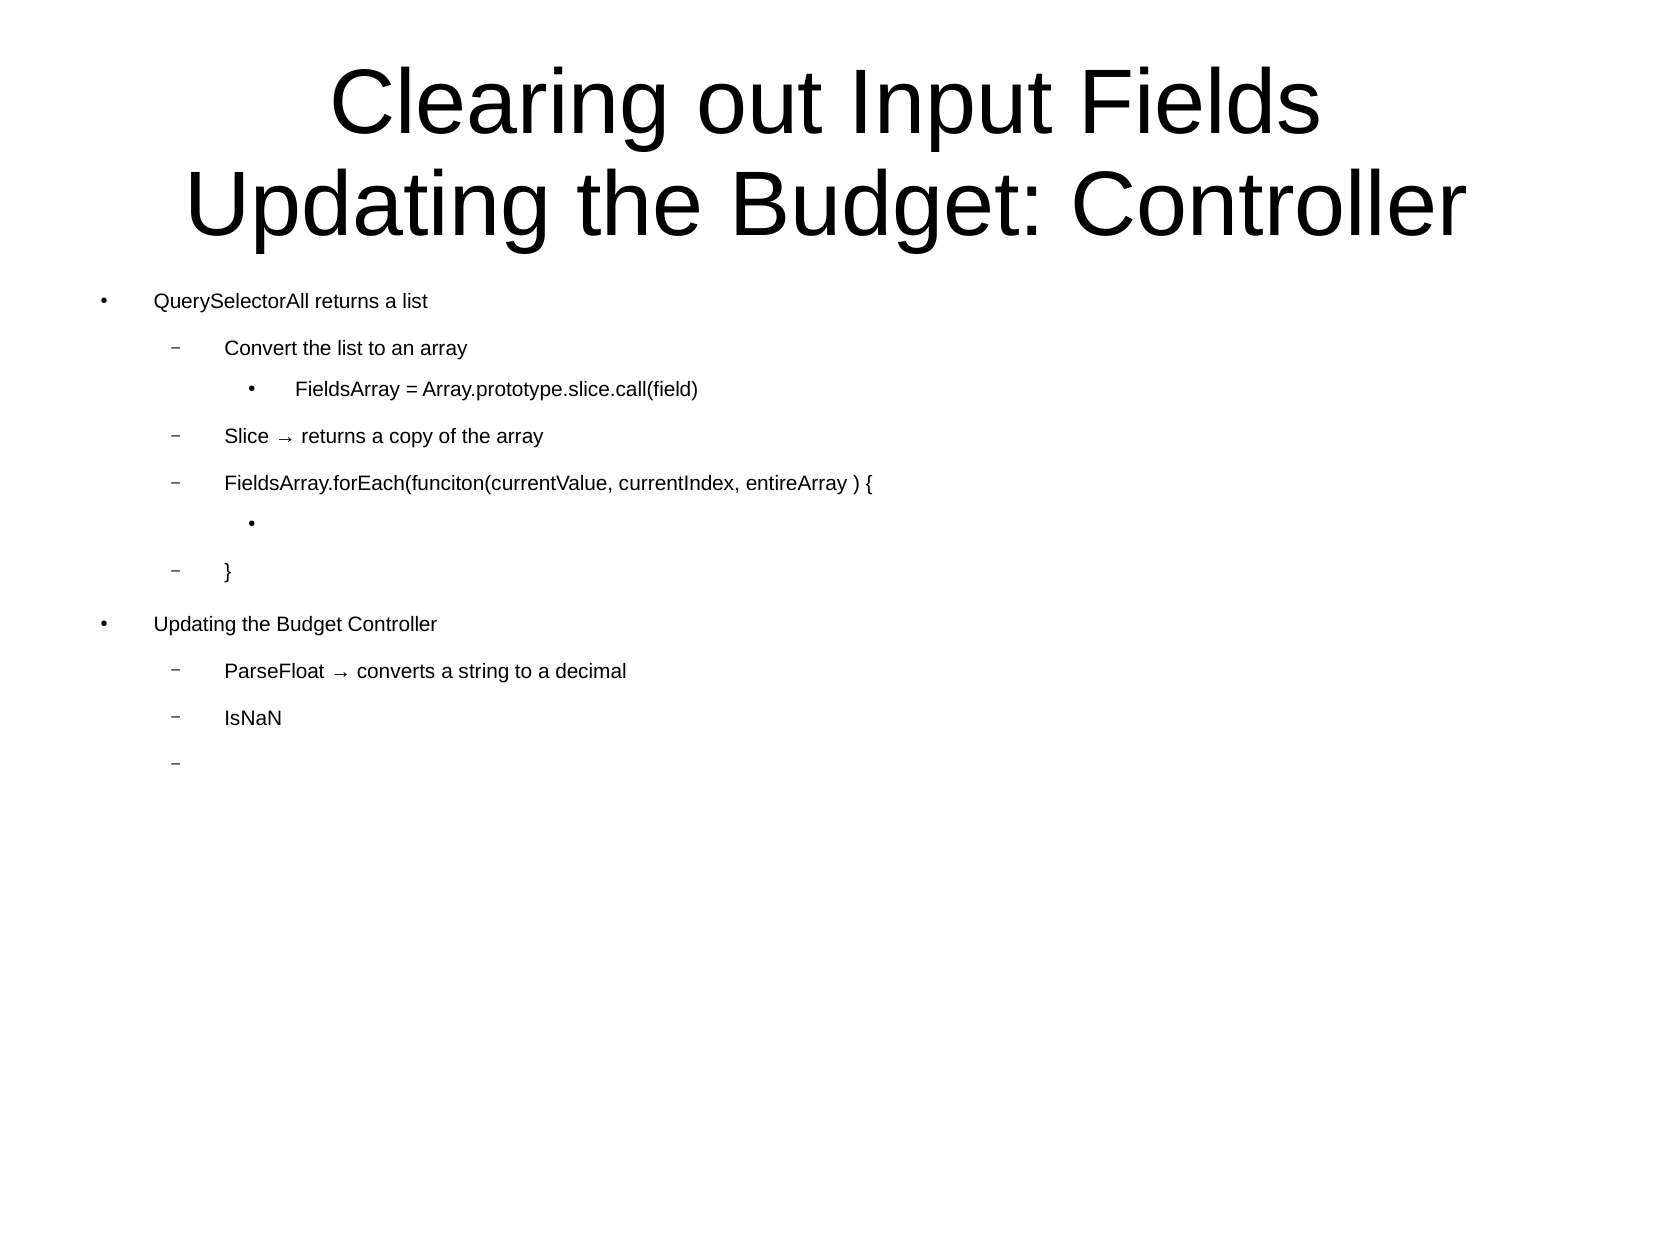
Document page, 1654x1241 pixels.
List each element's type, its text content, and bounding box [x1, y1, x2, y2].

title Clearing out Input Fields Updating the Budget: Controller [82, 49, 1571, 257]
list QuerySelectorAll returns a list Convert the list to an array FieldsArray = Array.prototype.slice.call(field) Slice → returns a copy of the array FieldsArray.forEach(funciton(currentValue, currentIndex, entireArray ) { } Updating the Budget Controller ParseFloat → converts a string to a decimal IsNaN [82, 290, 1571, 1205]
